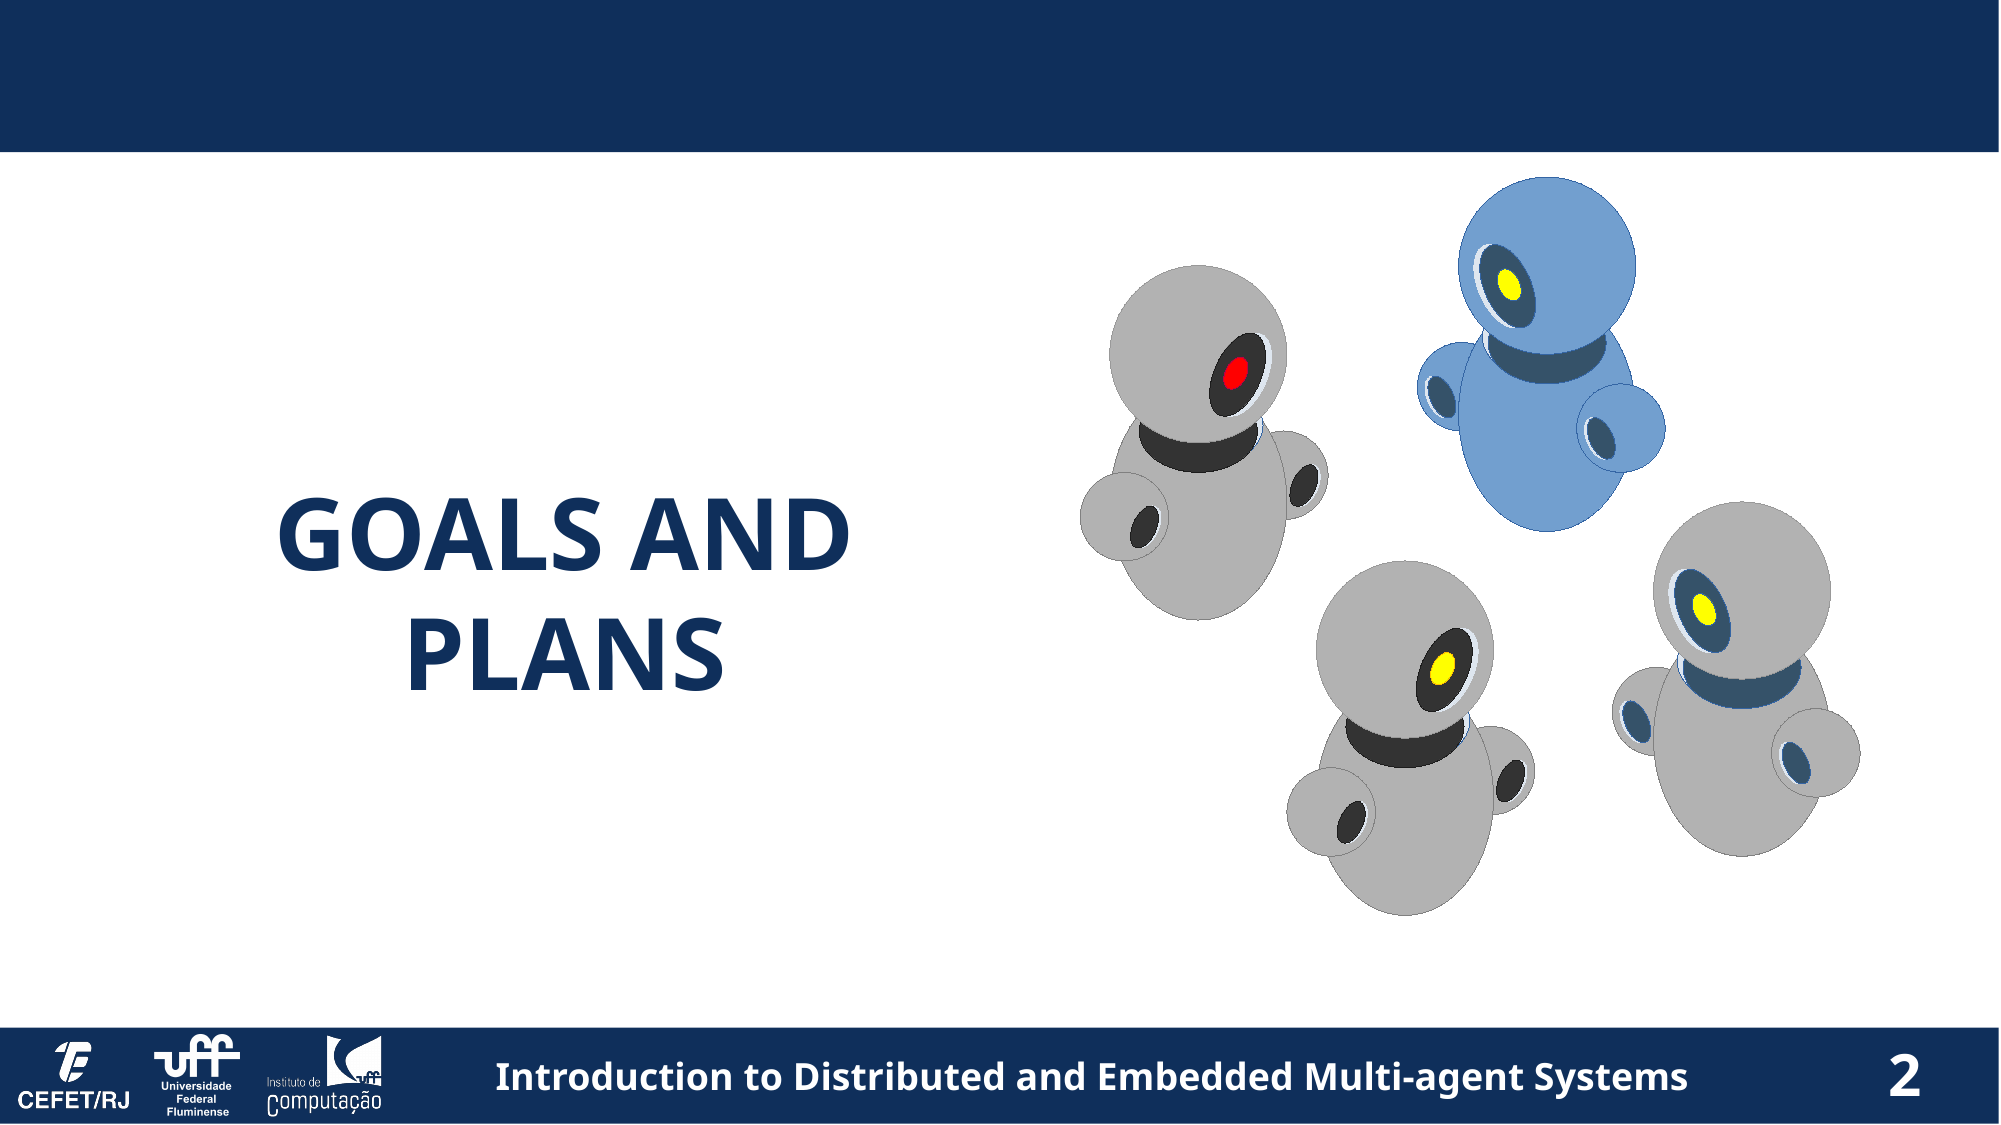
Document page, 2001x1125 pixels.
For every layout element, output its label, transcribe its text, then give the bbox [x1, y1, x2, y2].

text_box [1612, 501, 1861, 857]
text_box [1080, 265, 1329, 621]
picture [153, 1033, 241, 1121]
text_box [1417, 177, 1666, 532]
picture [265, 1033, 383, 1117]
text_box [1286, 560, 1535, 916]
text_box GOALS AND PLANS [90, 462, 1039, 718]
picture [18, 1021, 129, 1125]
